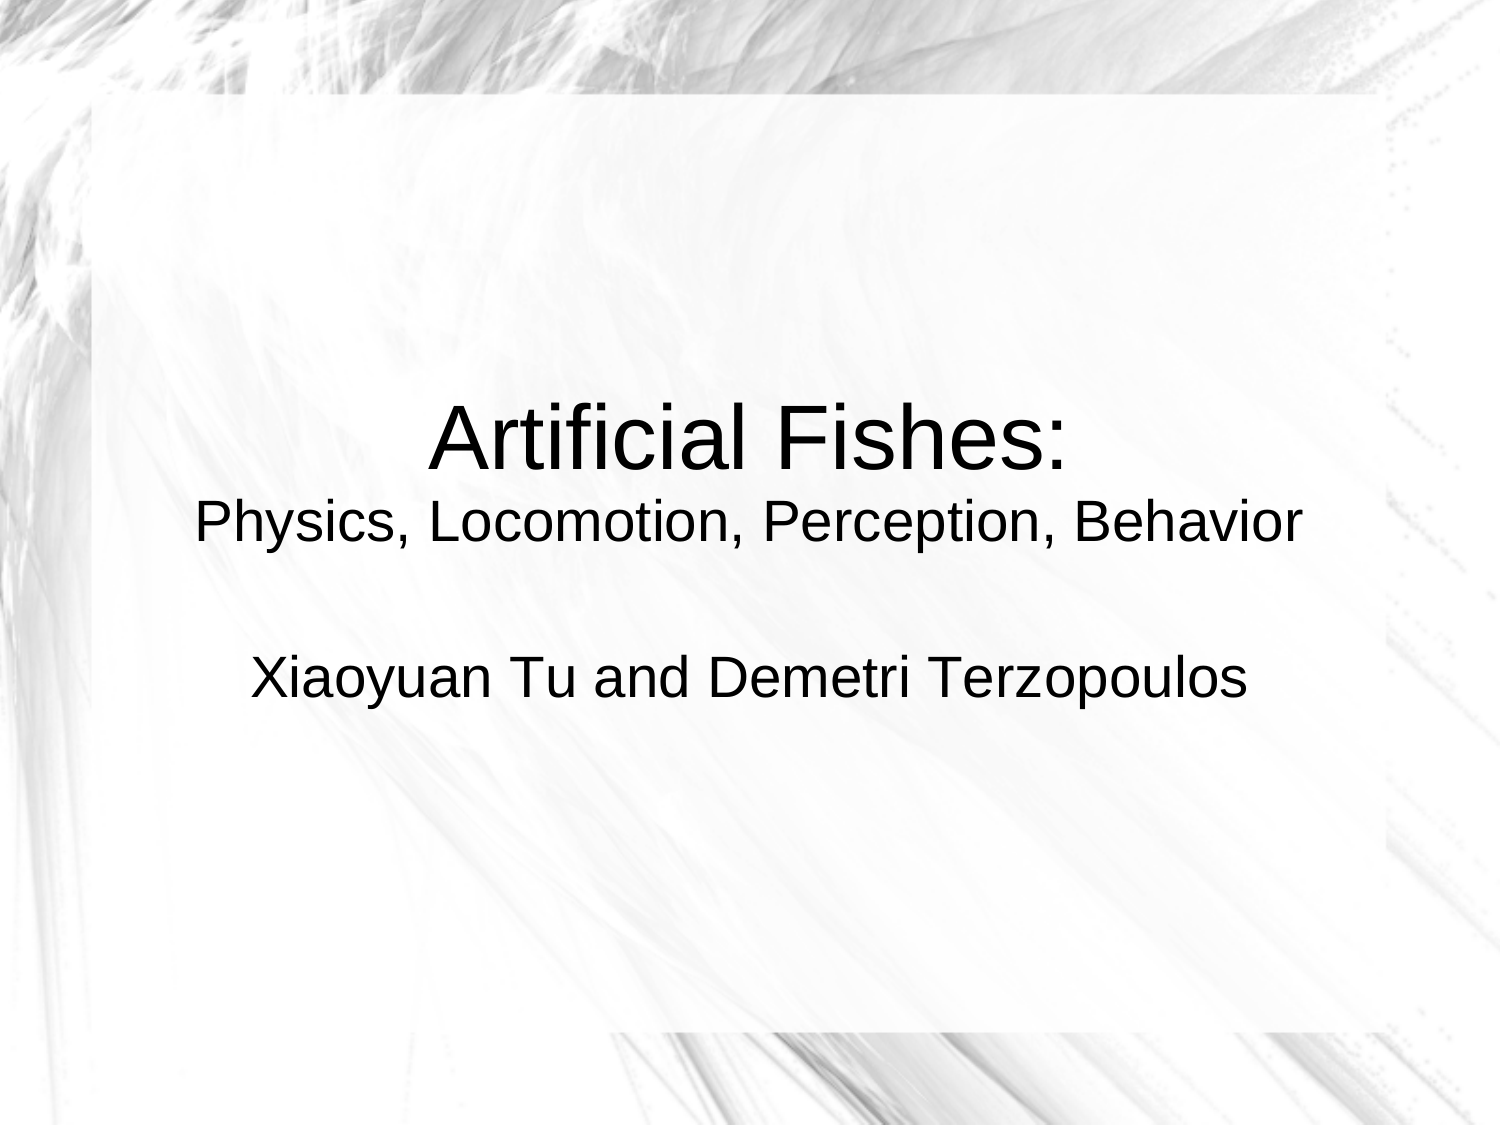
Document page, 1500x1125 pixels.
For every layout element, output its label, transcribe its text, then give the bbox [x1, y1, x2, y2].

picture [0, 0, 1500, 1125]
title Artificial Fishes: Physics, Locomotion, Perception, Behavior [112, 349, 1388, 591]
subtitle Xiaoyuan Tu and Demetri Terzopoulos [225, 637, 1276, 738]
